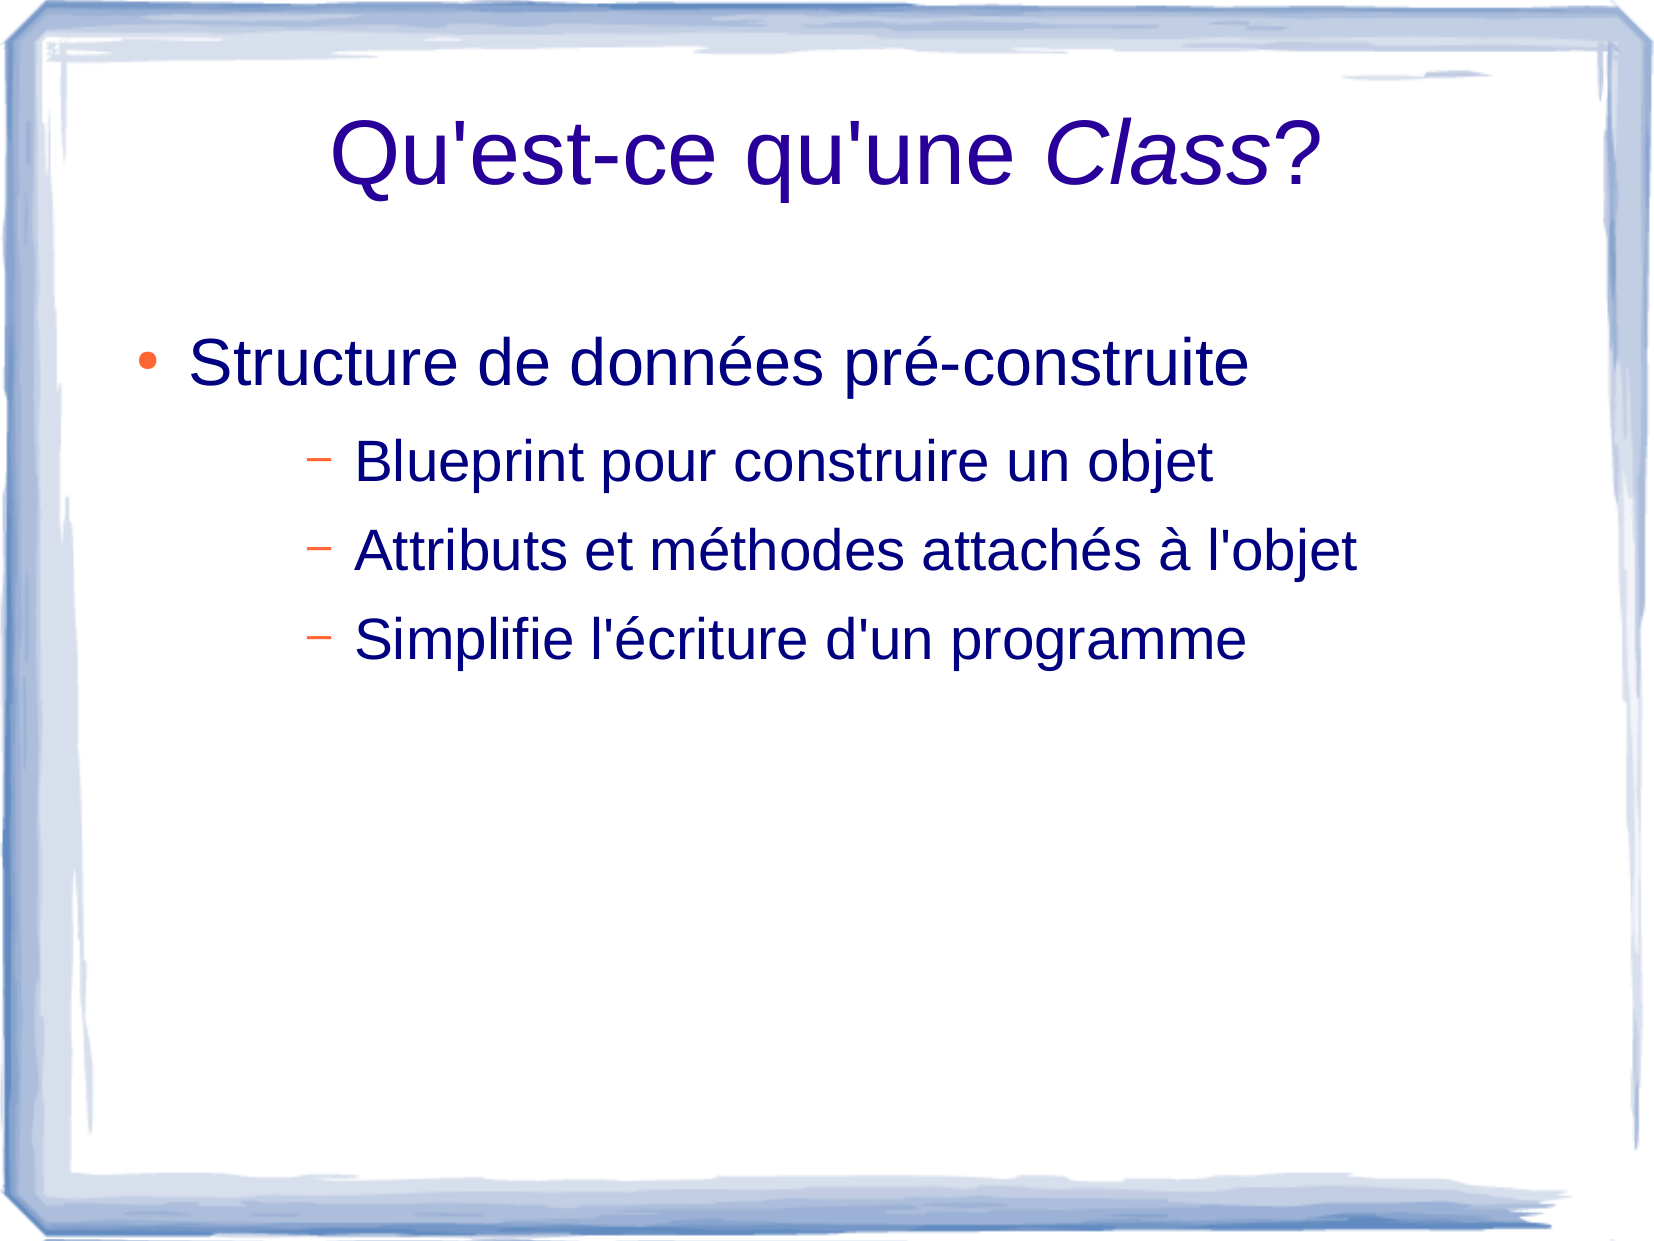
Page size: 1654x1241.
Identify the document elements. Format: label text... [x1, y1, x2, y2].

picture [0, 0, 1654, 1241]
title Qu'est-ce qu'une Class? [82, 49, 1571, 257]
list Structure de données pré-construite Blueprint pour construire un objet Attributs et méthodes attachés à l'objet Simplifie l'écriture d'un programme [118, 324, 1571, 1004]
